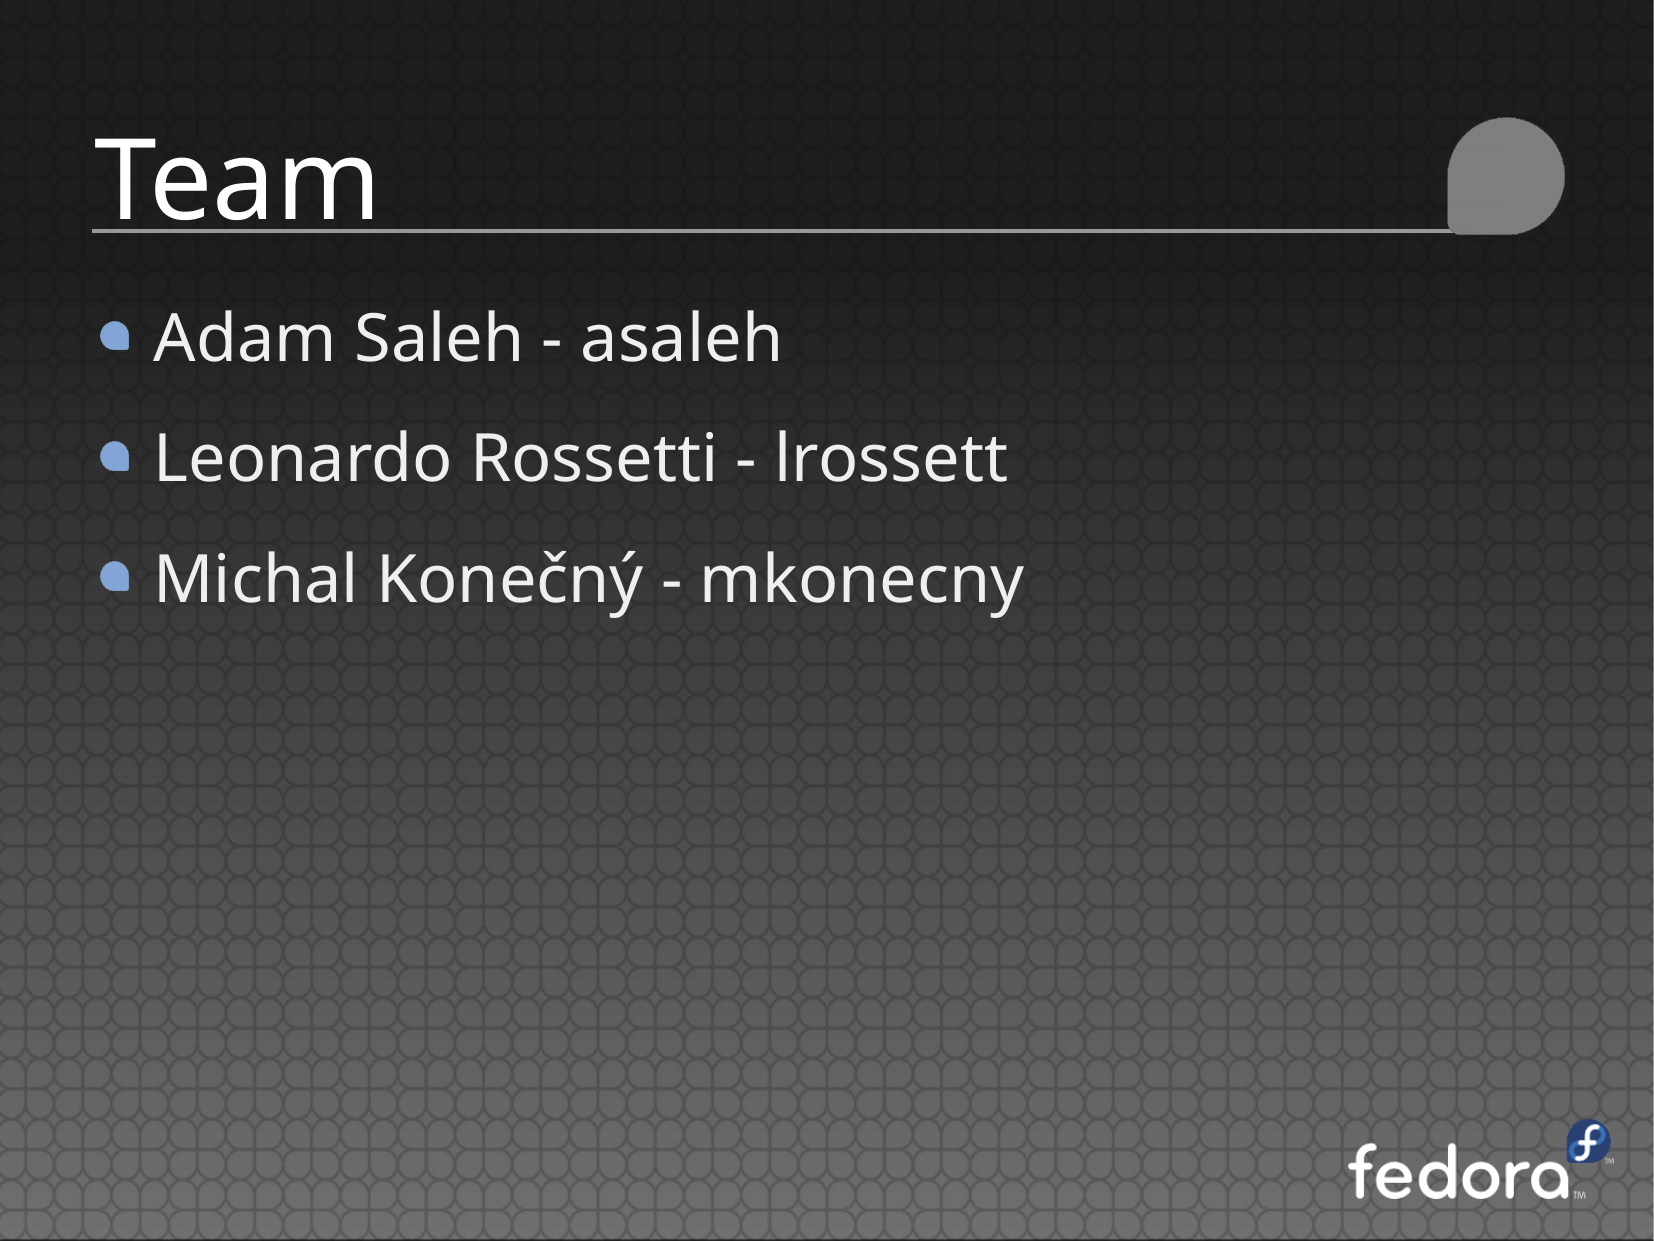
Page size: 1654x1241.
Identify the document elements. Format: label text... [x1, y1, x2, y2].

list Adam Saleh - asaleh Leonardo Rossetti - lrossett Michal Konečný - mkonecny [82, 290, 1571, 1094]
title Team [94, 100, 1426, 251]
picture [0, 0, 1654, 1241]
